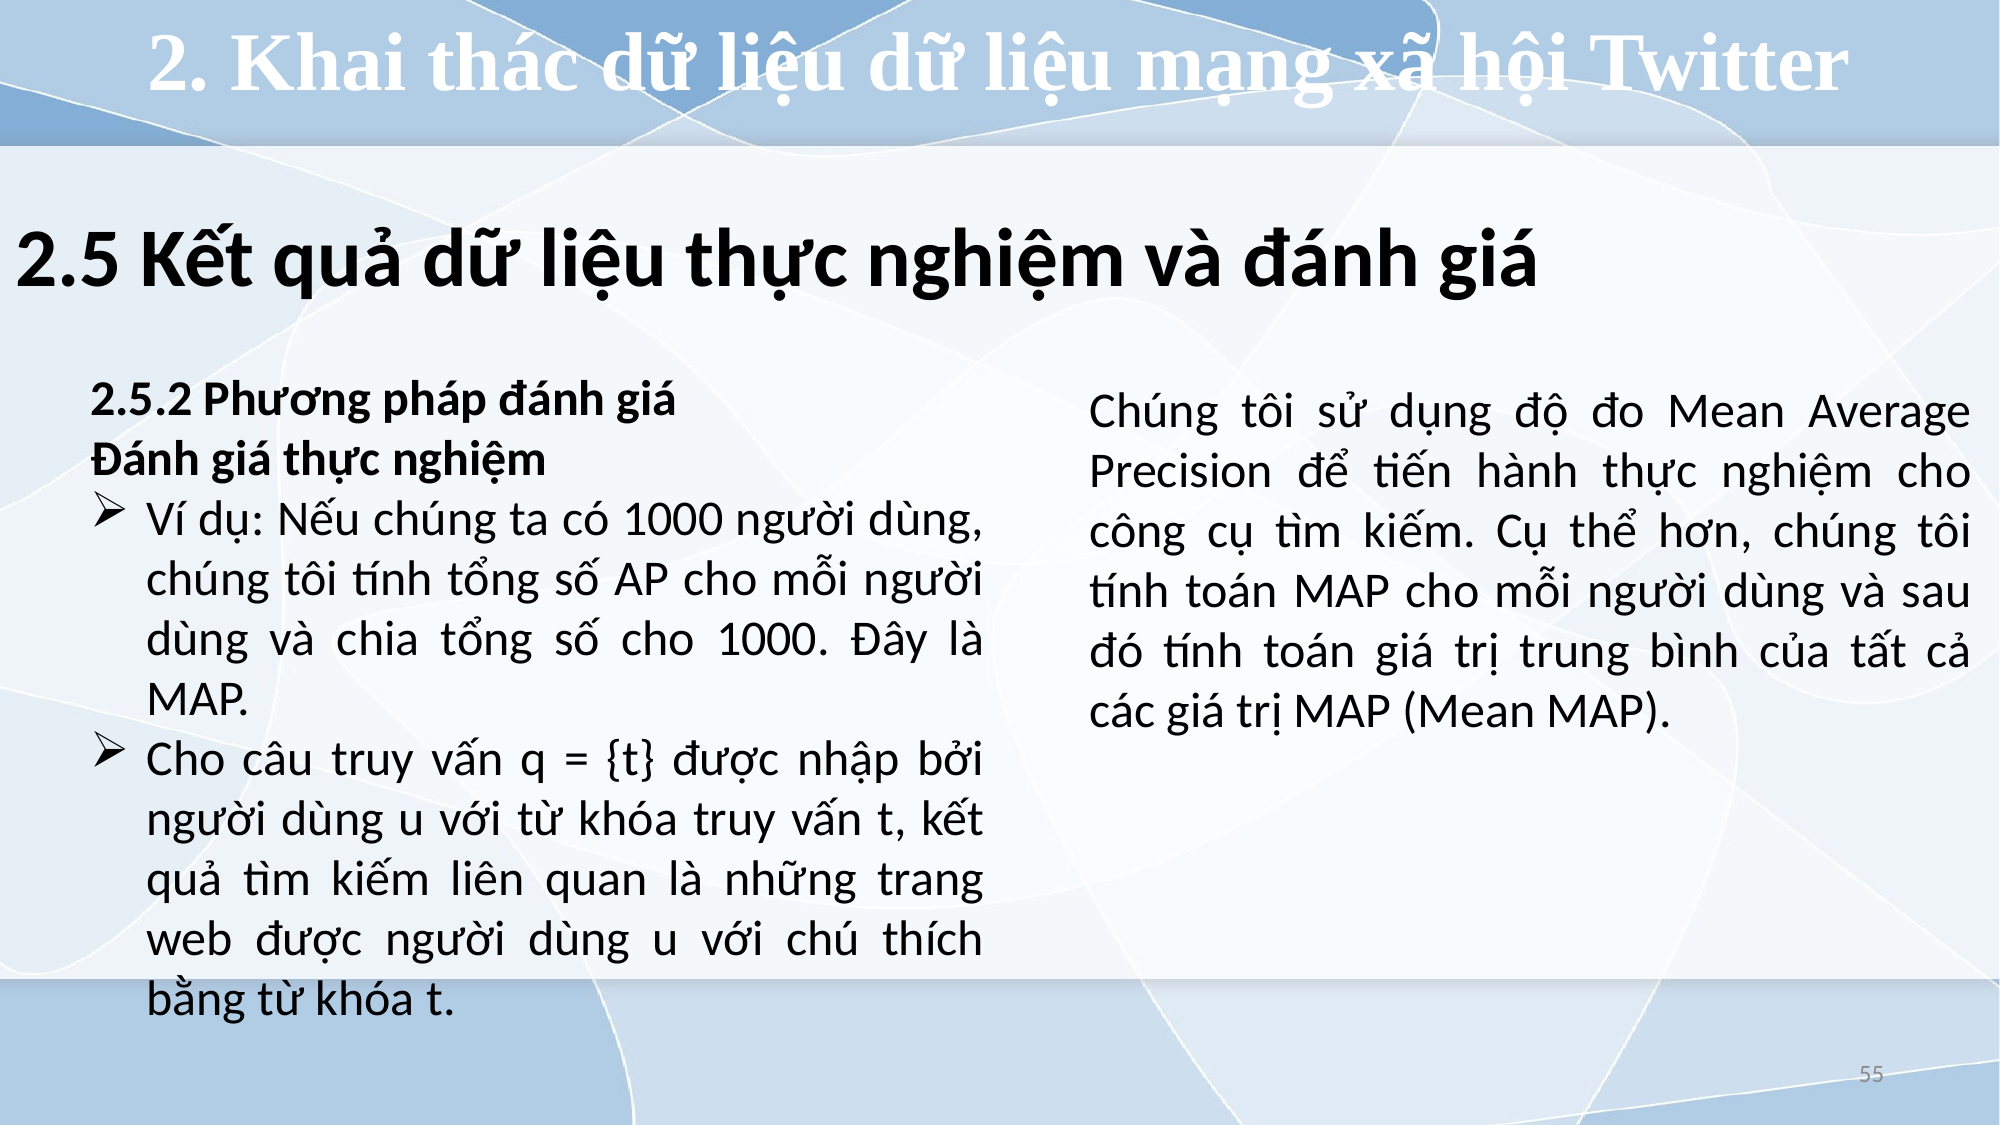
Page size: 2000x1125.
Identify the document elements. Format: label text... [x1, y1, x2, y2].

text_box 2.5.2 Phương pháp đánh giá Đánh giá thực nghiệm Ví dụ: Nếu chúng ta có 1000 người dùng, chúng tôi tính tổng số AP cho mỗi người dùng và chia tổng số cho 1000. Đây là MAP. Cho câu truy vấn q = {t} được nhập bởi người dùng u với từ khóa truy vấn t, kết quả tìm kiếm liên quan là những trang web được người dùng u với chú thích bằng từ khóa t. [75, 357, 1000, 1093]
text_box 2. Khai thác dữ liệu dữ liệu mạng xã hội Twitter [0, 0, 2000, 115]
text_box Chúng tôi sử dụng độ đo Mean Average Precision để tiến hành thực nghiệm cho công cụ tìm kiếm. Cụ thể hơn, chúng tôi tính toán MAP cho mỗi người dùng và sau đó tính toán giá trị trung bình của tất cả các giá trị MAP (Mean MAP). [1074, 370, 1987, 746]
title 2.5 Kết quả dữ liệu thực nghiệm và đánh giá [0, 153, 1988, 354]
slide_number <number> [1432, 1042, 1900, 1103]
